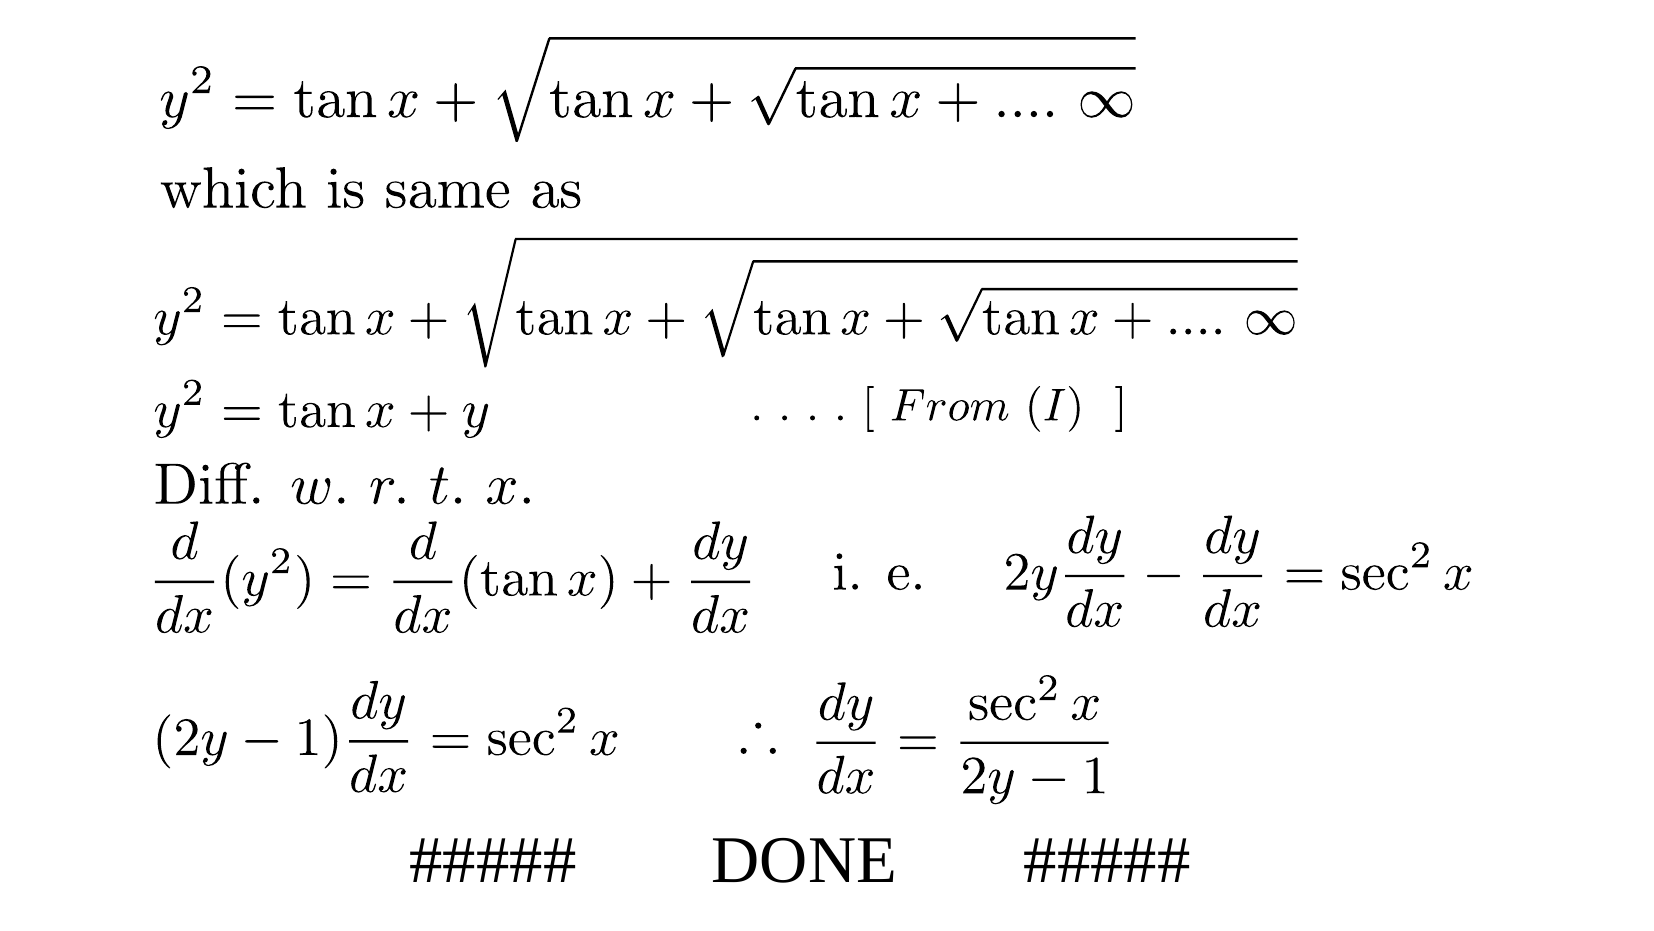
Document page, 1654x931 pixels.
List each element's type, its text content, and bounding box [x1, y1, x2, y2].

title ##### DONE ##### [47, 37, 1607, 898]
text_box [154, 379, 489, 439]
text_box [160, 167, 581, 209]
text_box [160, 37, 1136, 142]
text_box [740, 722, 776, 754]
text_box [154, 521, 751, 634]
text_box [155, 462, 530, 505]
text_box [155, 680, 618, 793]
text_box [154, 237, 1298, 368]
text_box [752, 386, 1122, 432]
text_box [834, 515, 1472, 628]
text_box [816, 675, 1109, 805]
